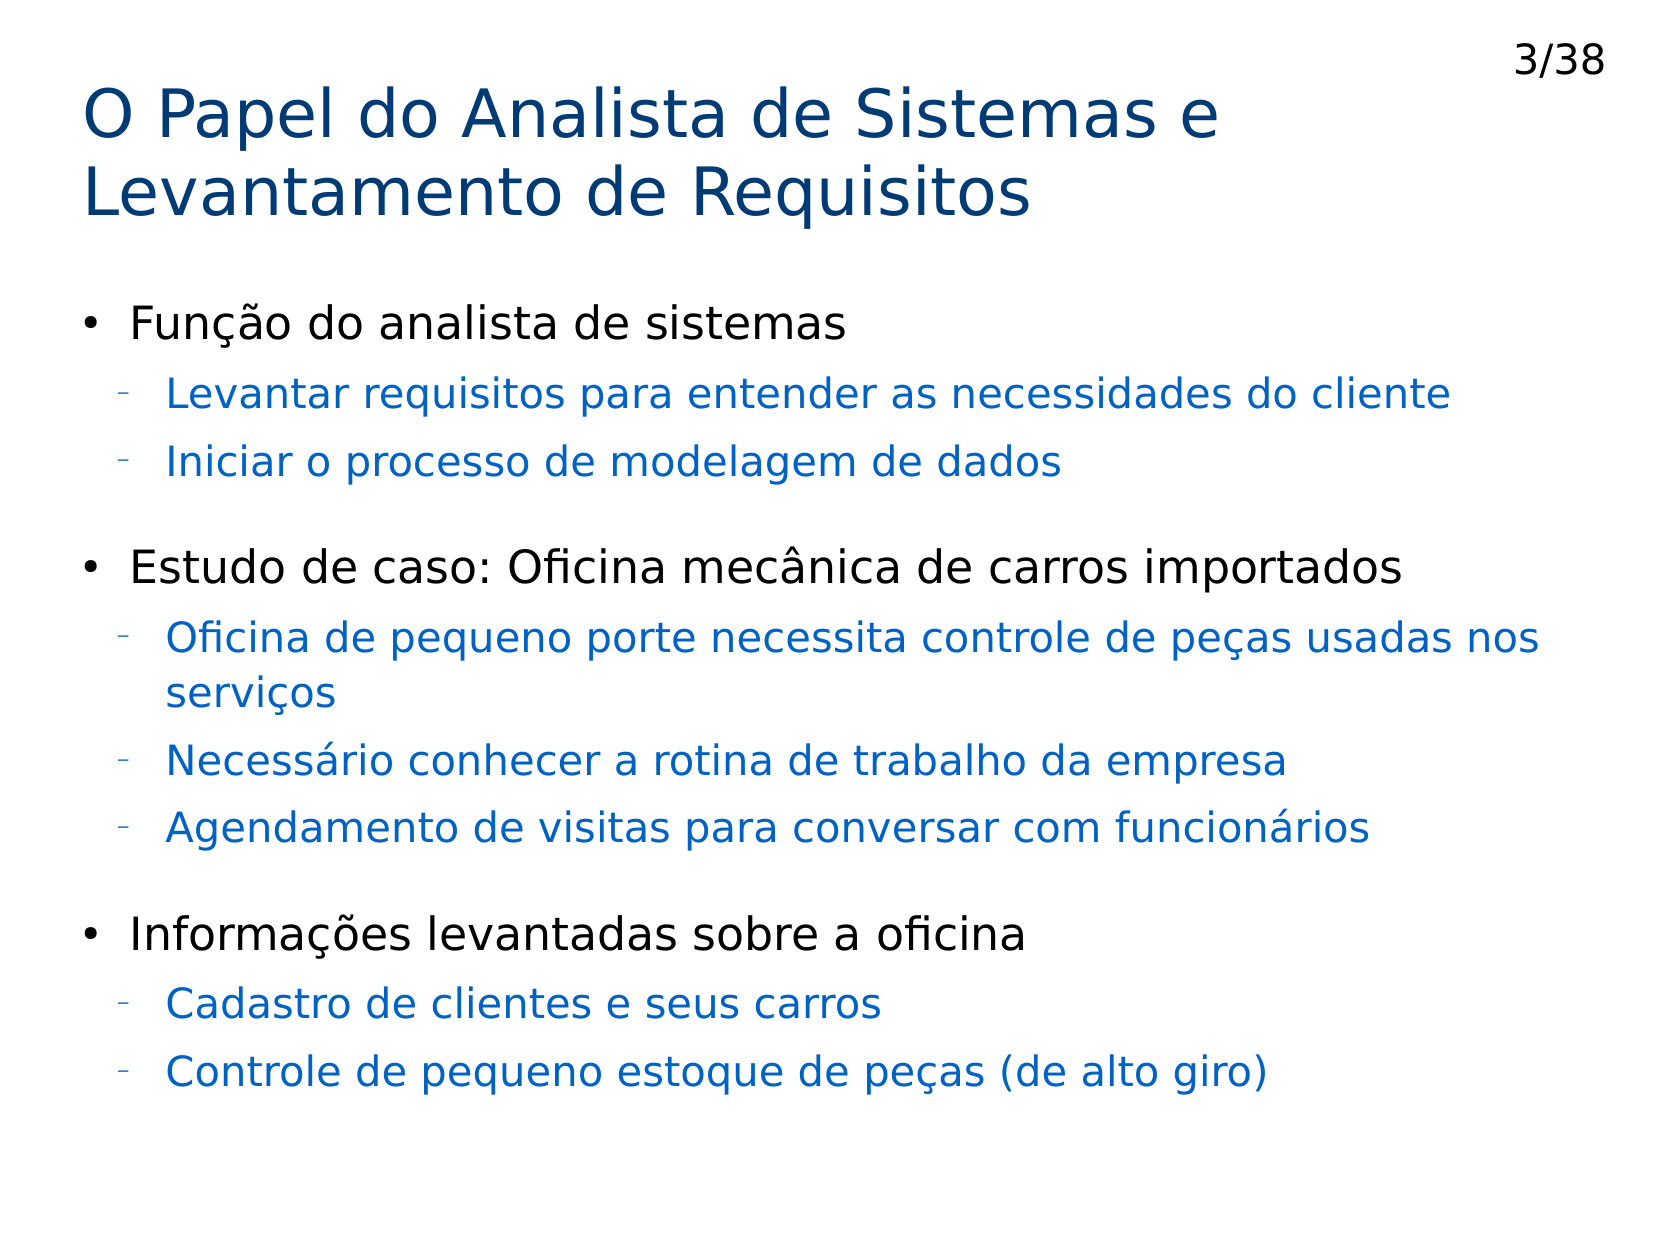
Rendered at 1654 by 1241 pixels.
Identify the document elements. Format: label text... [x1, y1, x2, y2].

title O Papel do Analista de Sistemas e Levantamento de Requisitos [82, 82, 1571, 224]
list Função do analista de sistemas Levantar requisitos para entender as necessidades do cliente Iniciar o processo de modelagem de dados Estudo de caso: Oficina mecânica de carros importados Oficina de pequeno porte necessita controle de peças usadas nos serviços Necessário conhecer a rotina de trabalho da empresa Agendamento de visitas para conversar com funcionários Informações levantadas sobre a oficina Cadastro de clientes e seus carros Controle de pequeno estoque de peças (de alto giro) [82, 289, 1630, 1224]
